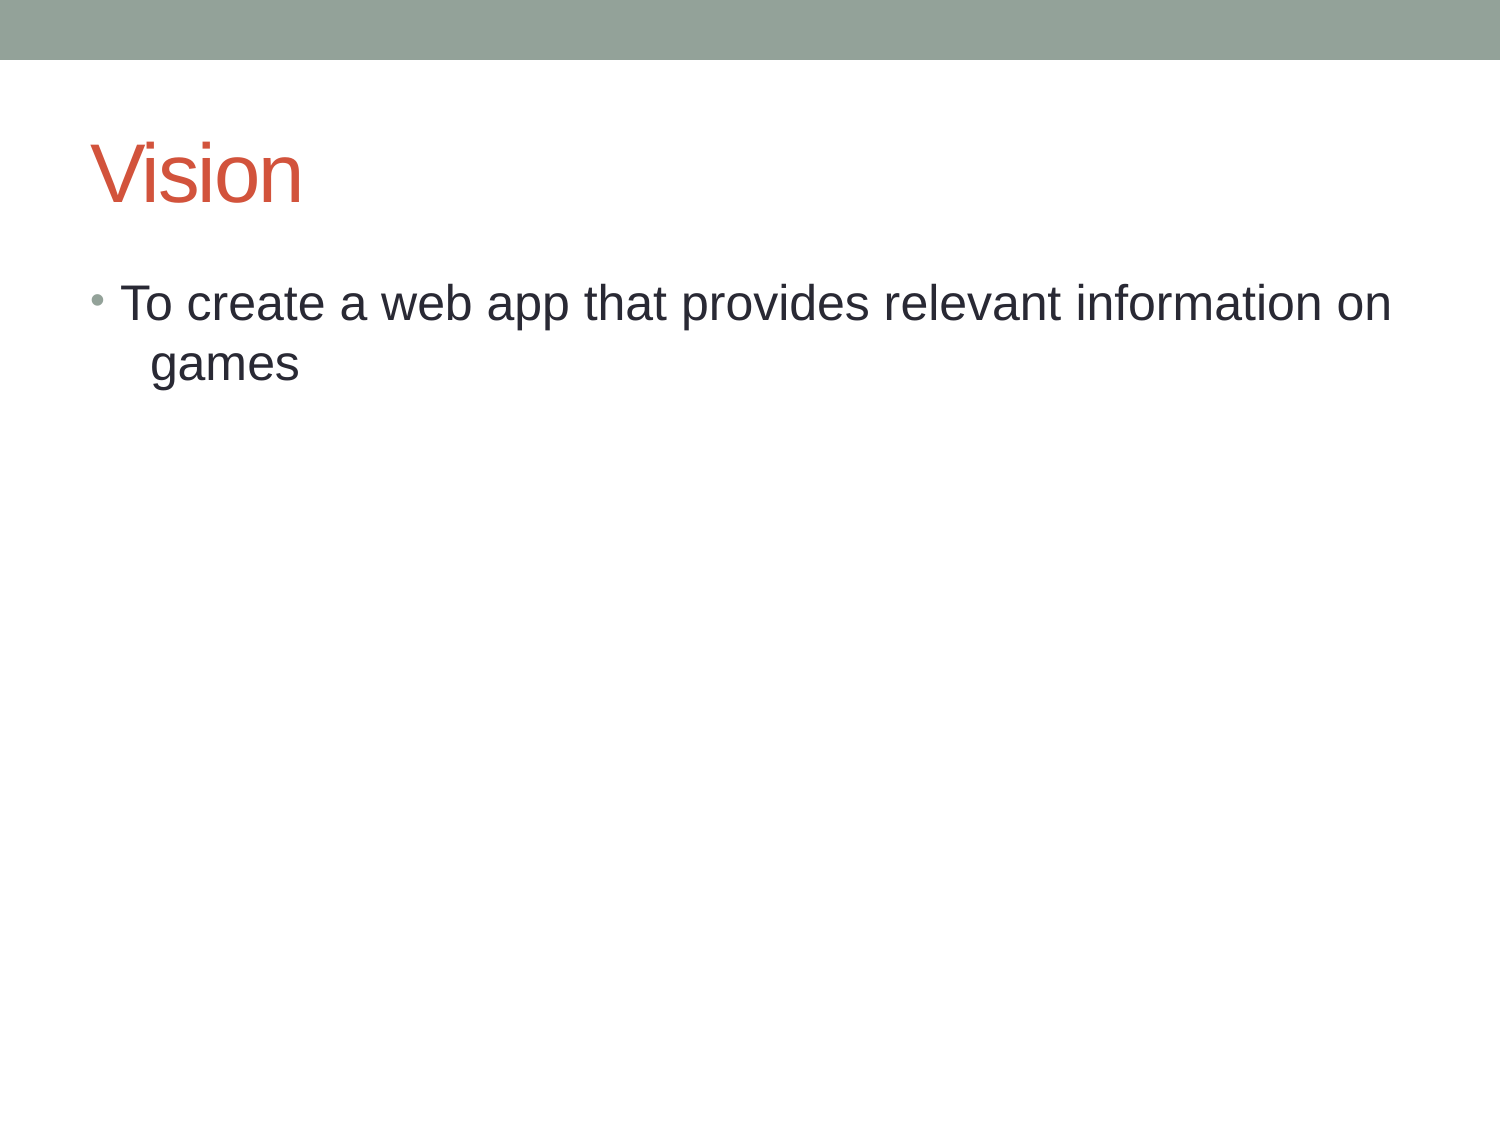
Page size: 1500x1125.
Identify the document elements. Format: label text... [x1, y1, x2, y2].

title Vision [75, 87, 1426, 251]
list To create a web app that provides relevant information on games [75, 262, 1426, 1063]
